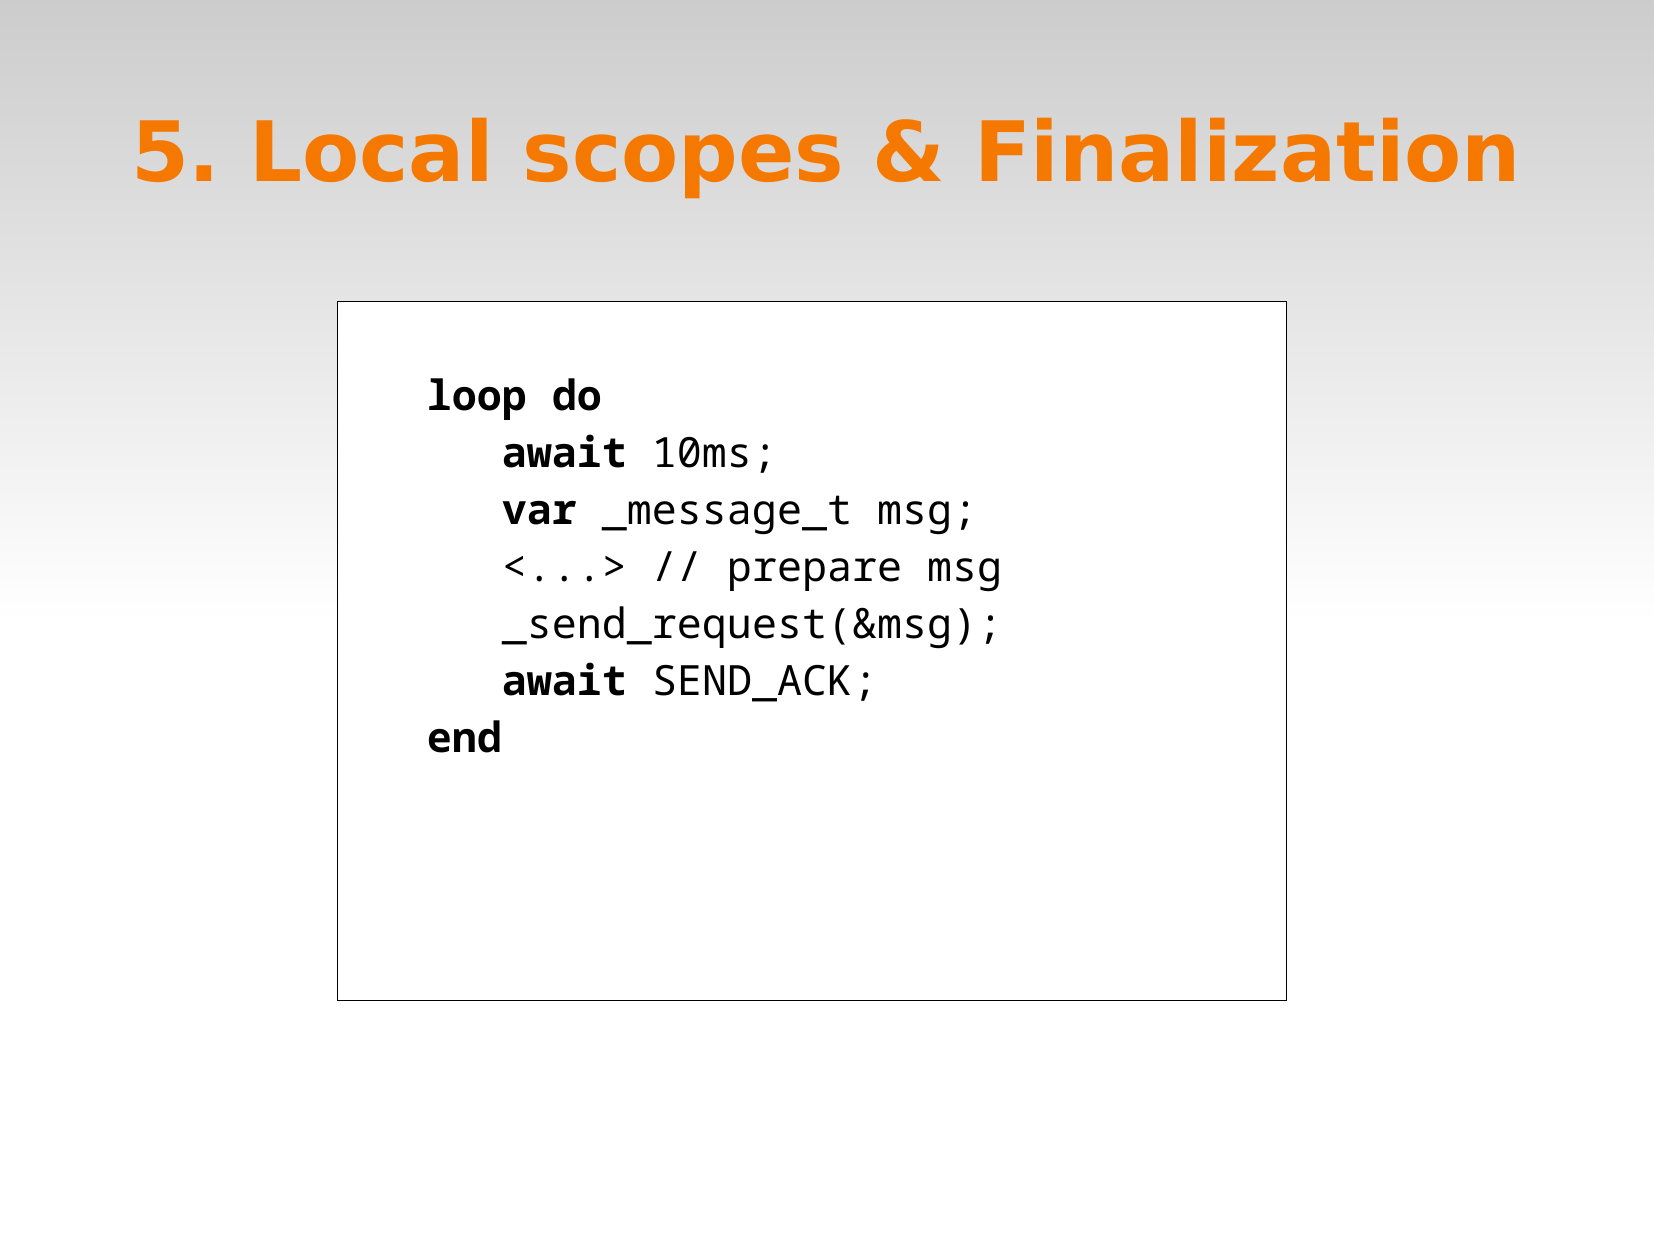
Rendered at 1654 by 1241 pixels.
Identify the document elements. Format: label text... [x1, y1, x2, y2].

title 5. Local scopes & Finalization [82, 49, 1571, 257]
text_box loop do await 10ms; var _message_t msg; <...> // prepare msg _send_request(&msg); await SEND_ACK; end [337, 301, 1287, 911]
